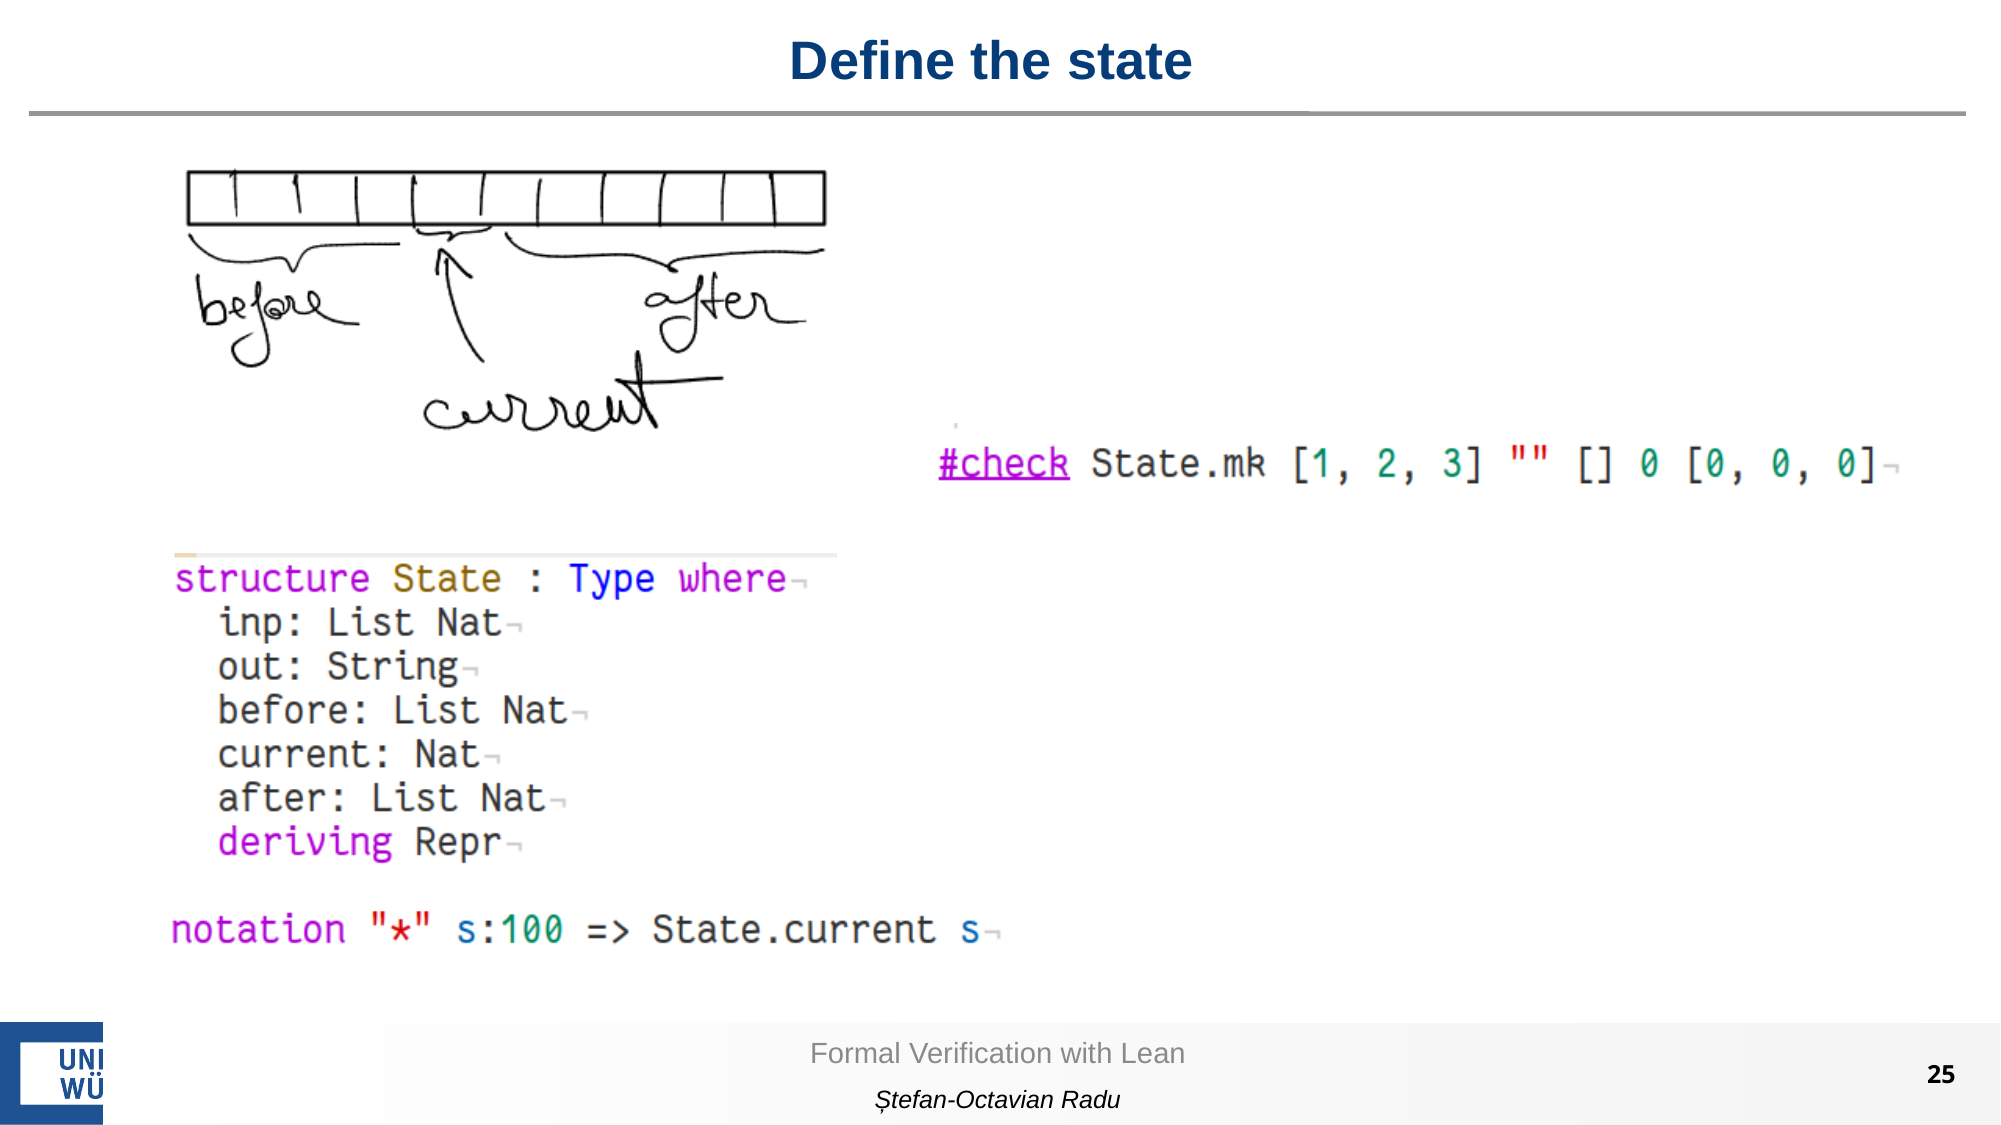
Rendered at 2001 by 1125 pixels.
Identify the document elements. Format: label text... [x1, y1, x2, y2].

title Define the state [118, 4, 1867, 111]
picture [0, 1022, 103, 1125]
picture [925, 423, 1918, 498]
picture [170, 902, 1021, 967]
picture [170, 553, 837, 871]
picture [136, 147, 871, 468]
